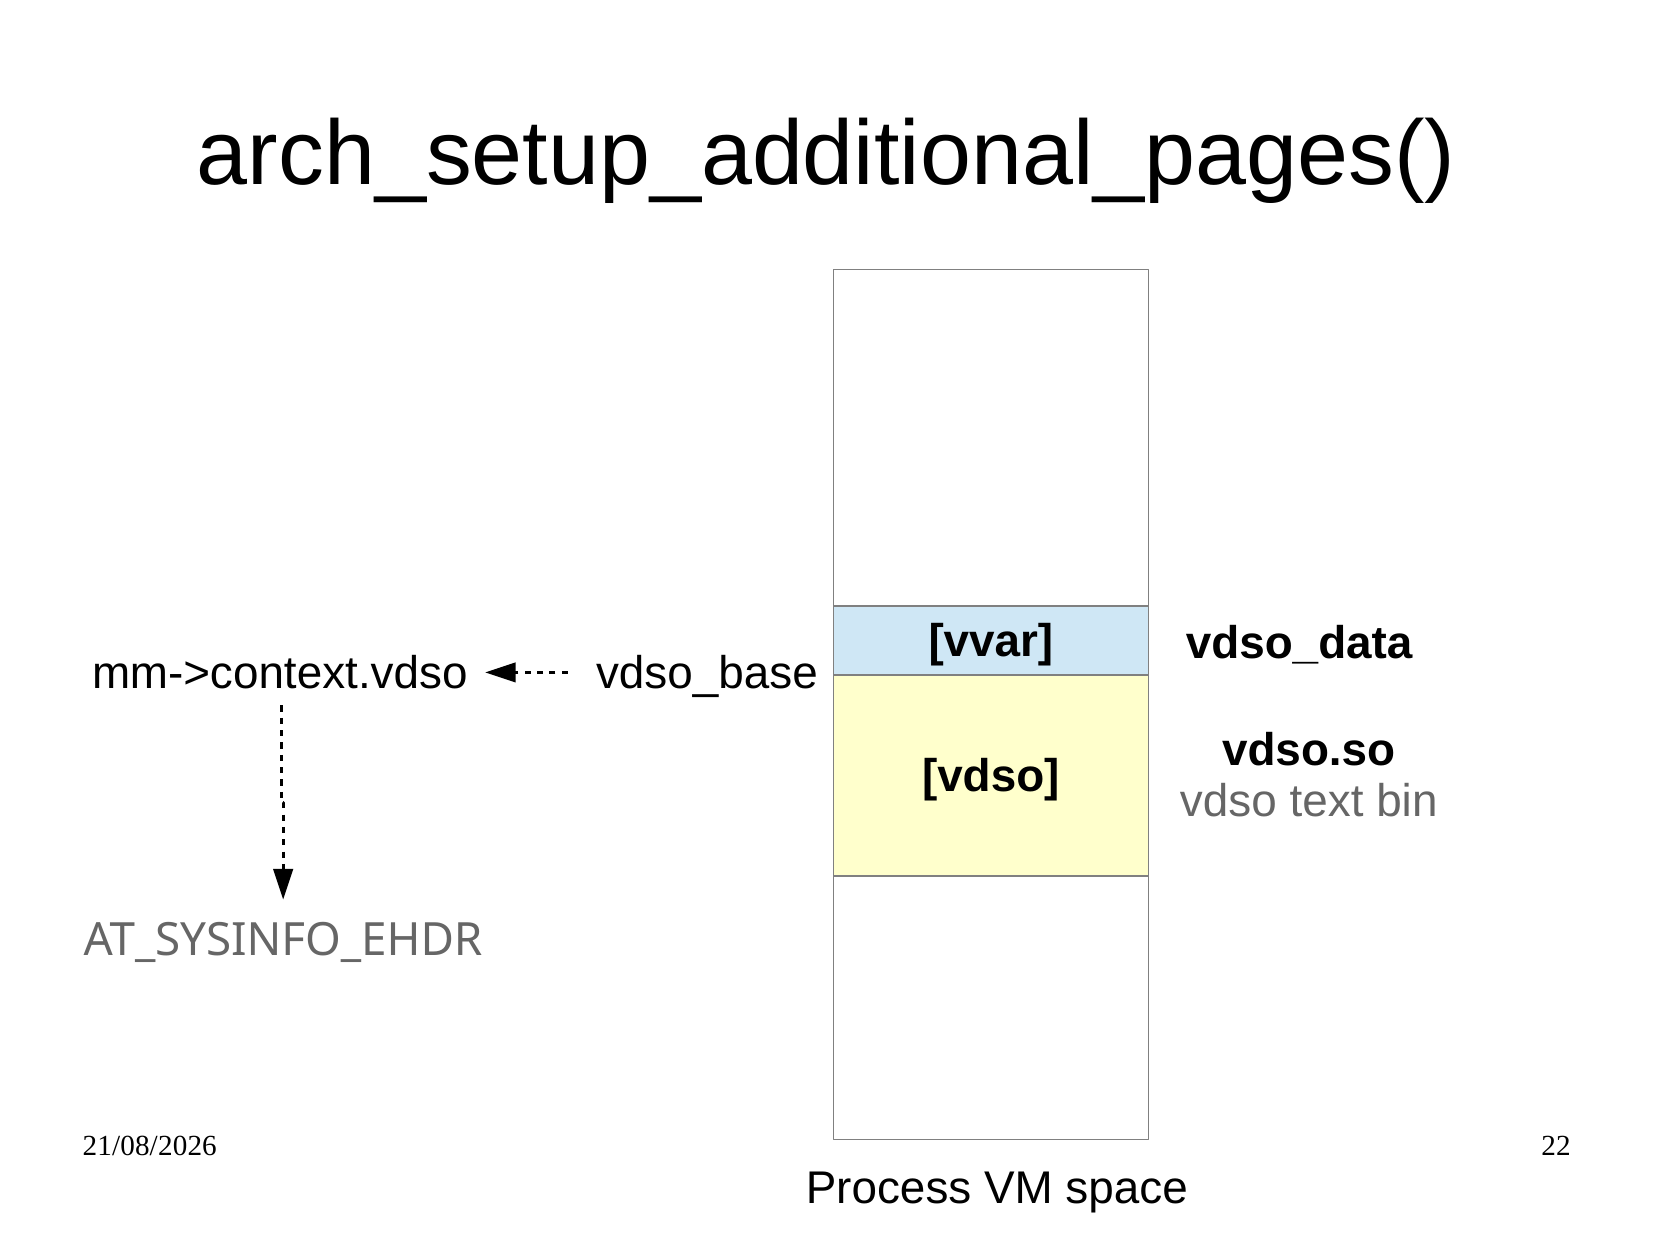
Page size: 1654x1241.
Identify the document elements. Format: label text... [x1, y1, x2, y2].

text_box [vdso] [833, 675, 1149, 876]
text_box [vvar] [833, 605, 1149, 675]
text_box mm->context.vdso [77, 639, 486, 706]
title arch_setup_additional_pages() [82, 49, 1571, 257]
text_box Process VM space [773, 1155, 1221, 1222]
text_box vdso_base [567, 639, 833, 706]
text_box vdso.so vdso text bin [1118, 716, 1499, 834]
text_box AT_SYSINFO_EHDR [53, 899, 513, 970]
text_box vdso_data [1154, 609, 1445, 677]
